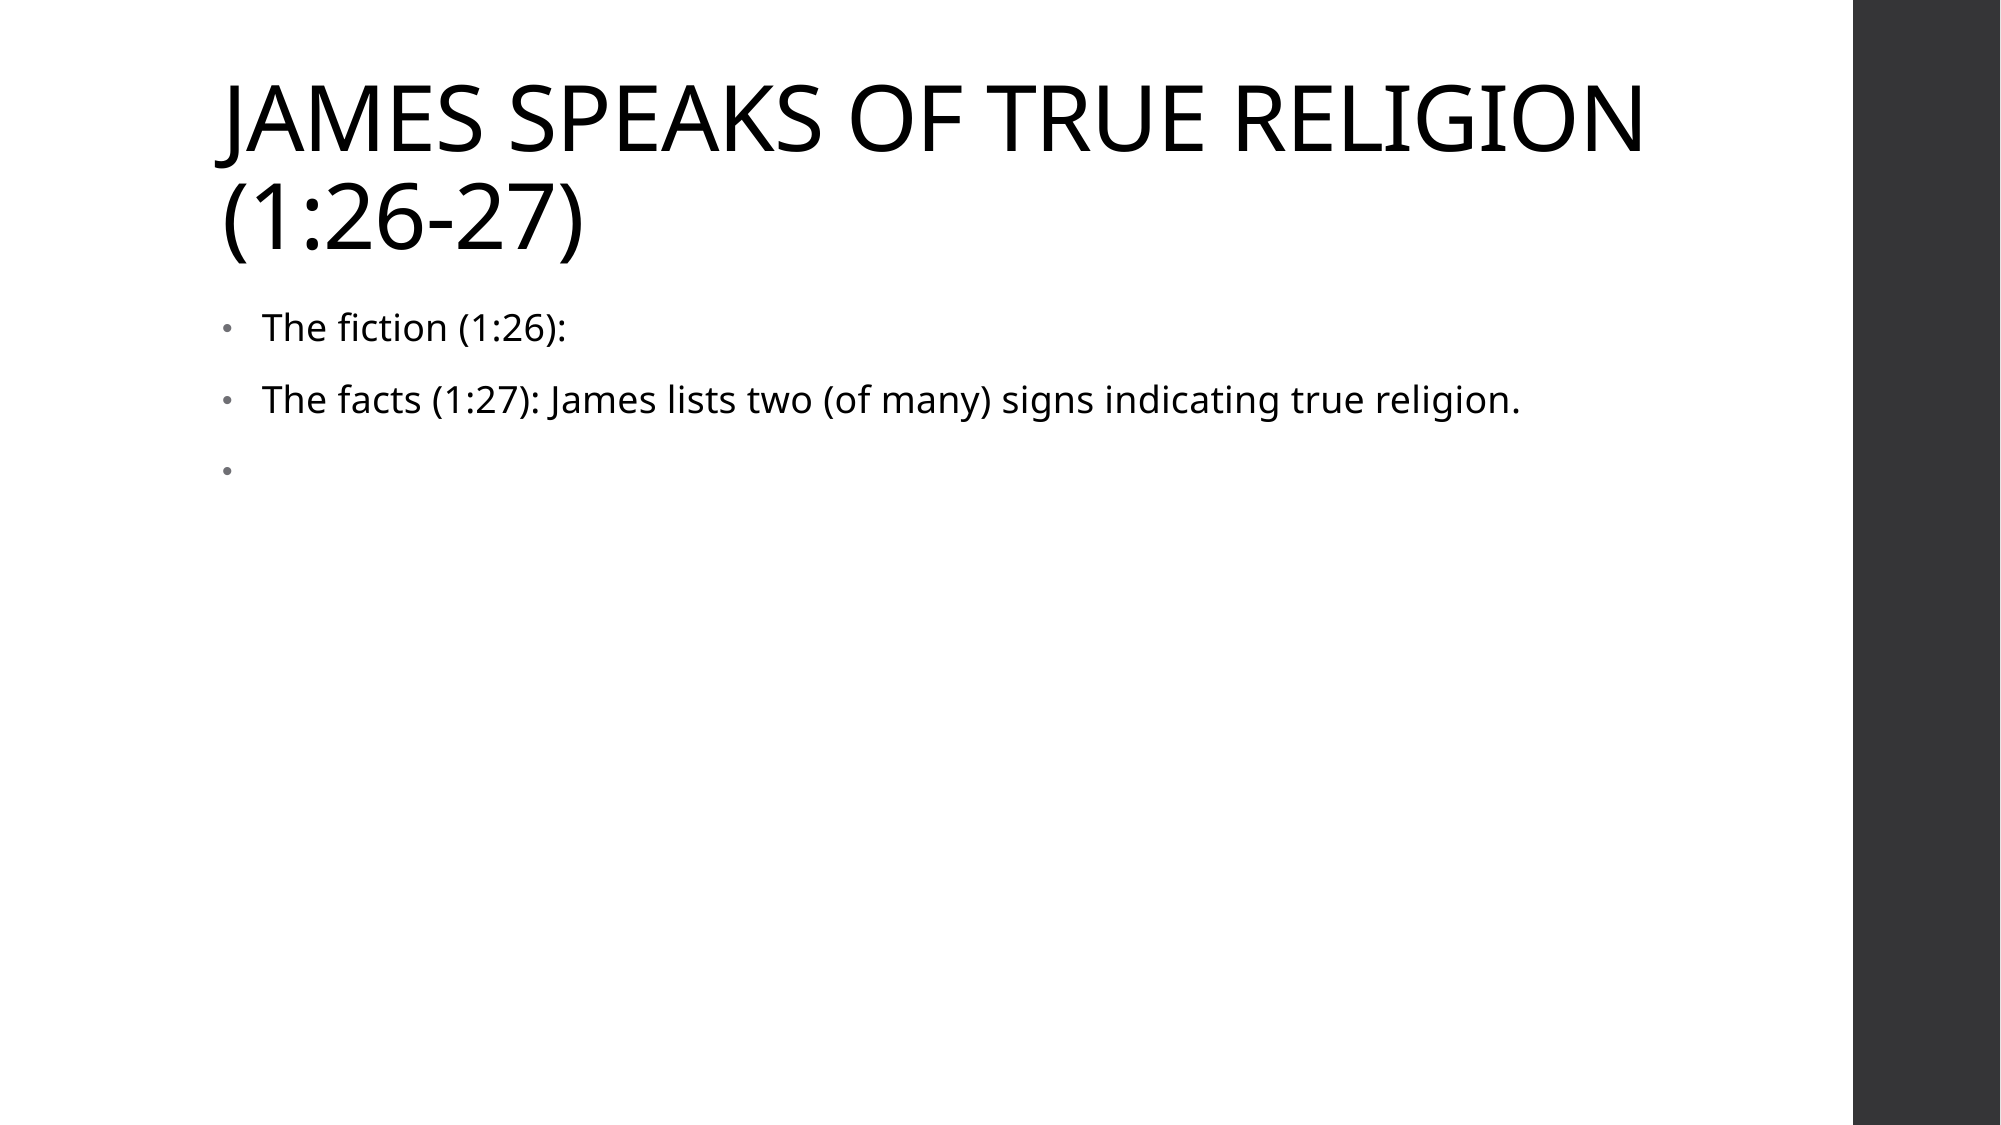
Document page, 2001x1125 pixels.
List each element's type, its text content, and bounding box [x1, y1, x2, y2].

title JAMES SPEAKS OF TRUE RELIGION (1:26-27) [206, 60, 1797, 278]
list The fiction (1:26): The facts (1:27): James lists two (of many) signs indicating true religion. [206, 299, 1617, 1014]
